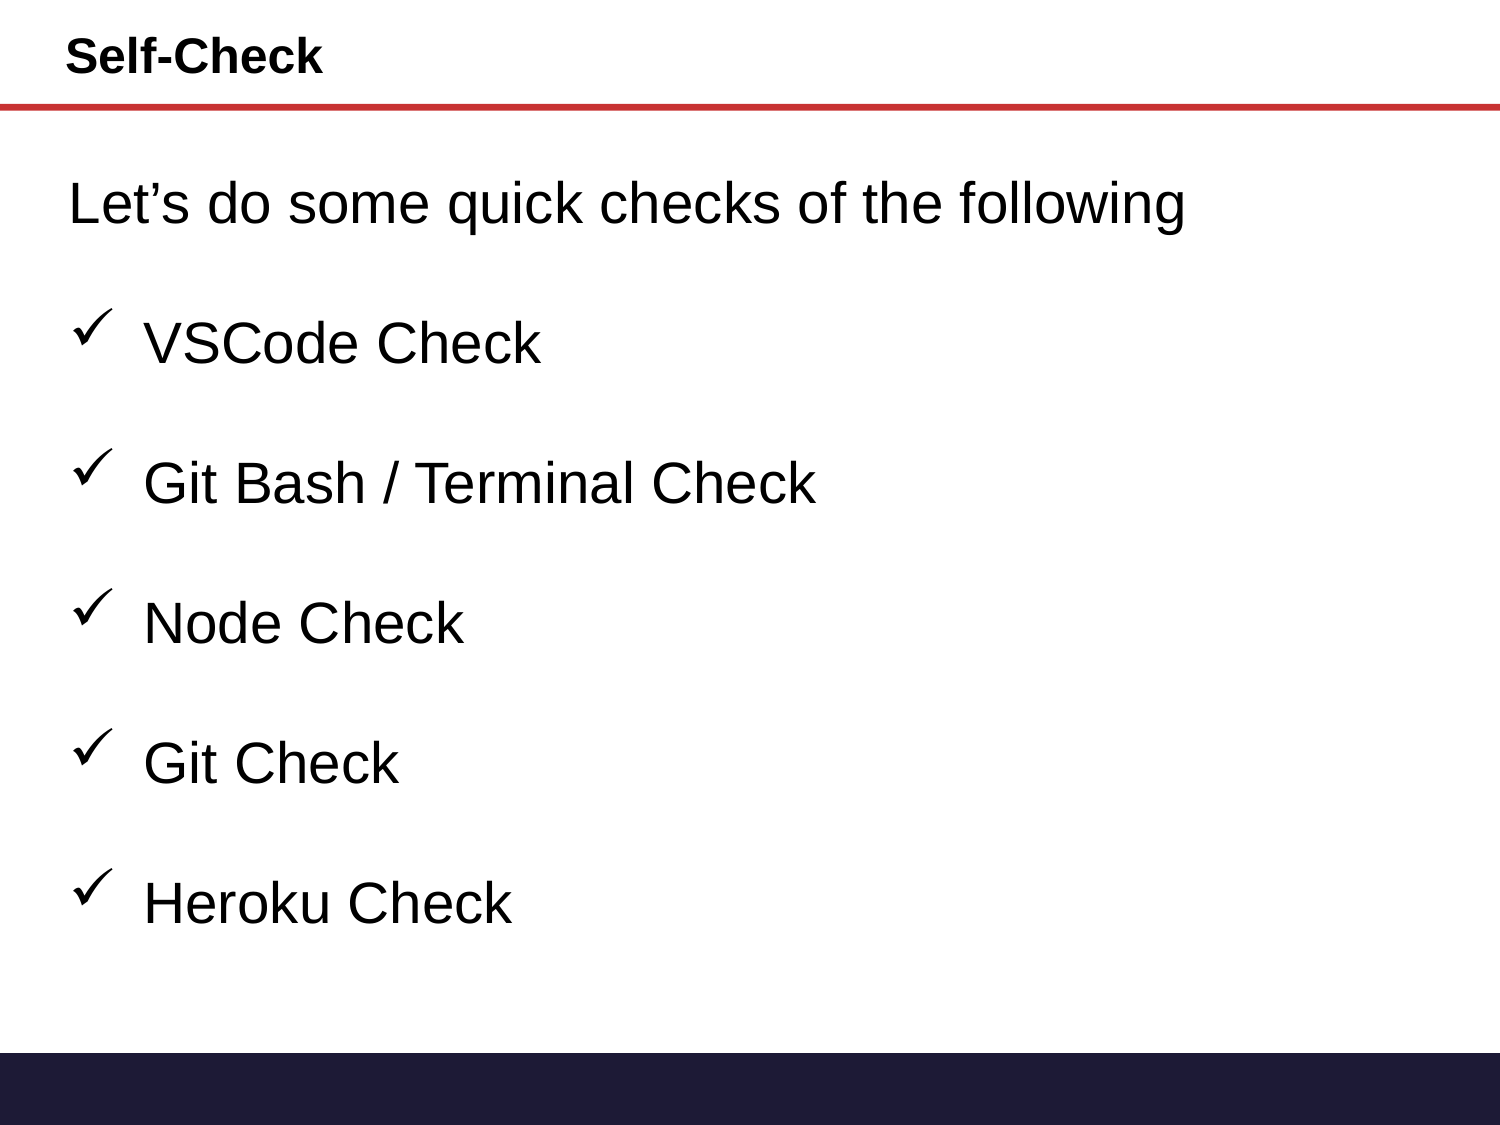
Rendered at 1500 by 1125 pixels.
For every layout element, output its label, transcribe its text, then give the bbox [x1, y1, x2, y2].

text_box Let’s do some quick checks of the following VSCode Check Git Bash / Terminal Check Node Check Git Check Heroku Check [16, 149, 1484, 707]
title Self-Check [50, 0, 948, 108]
